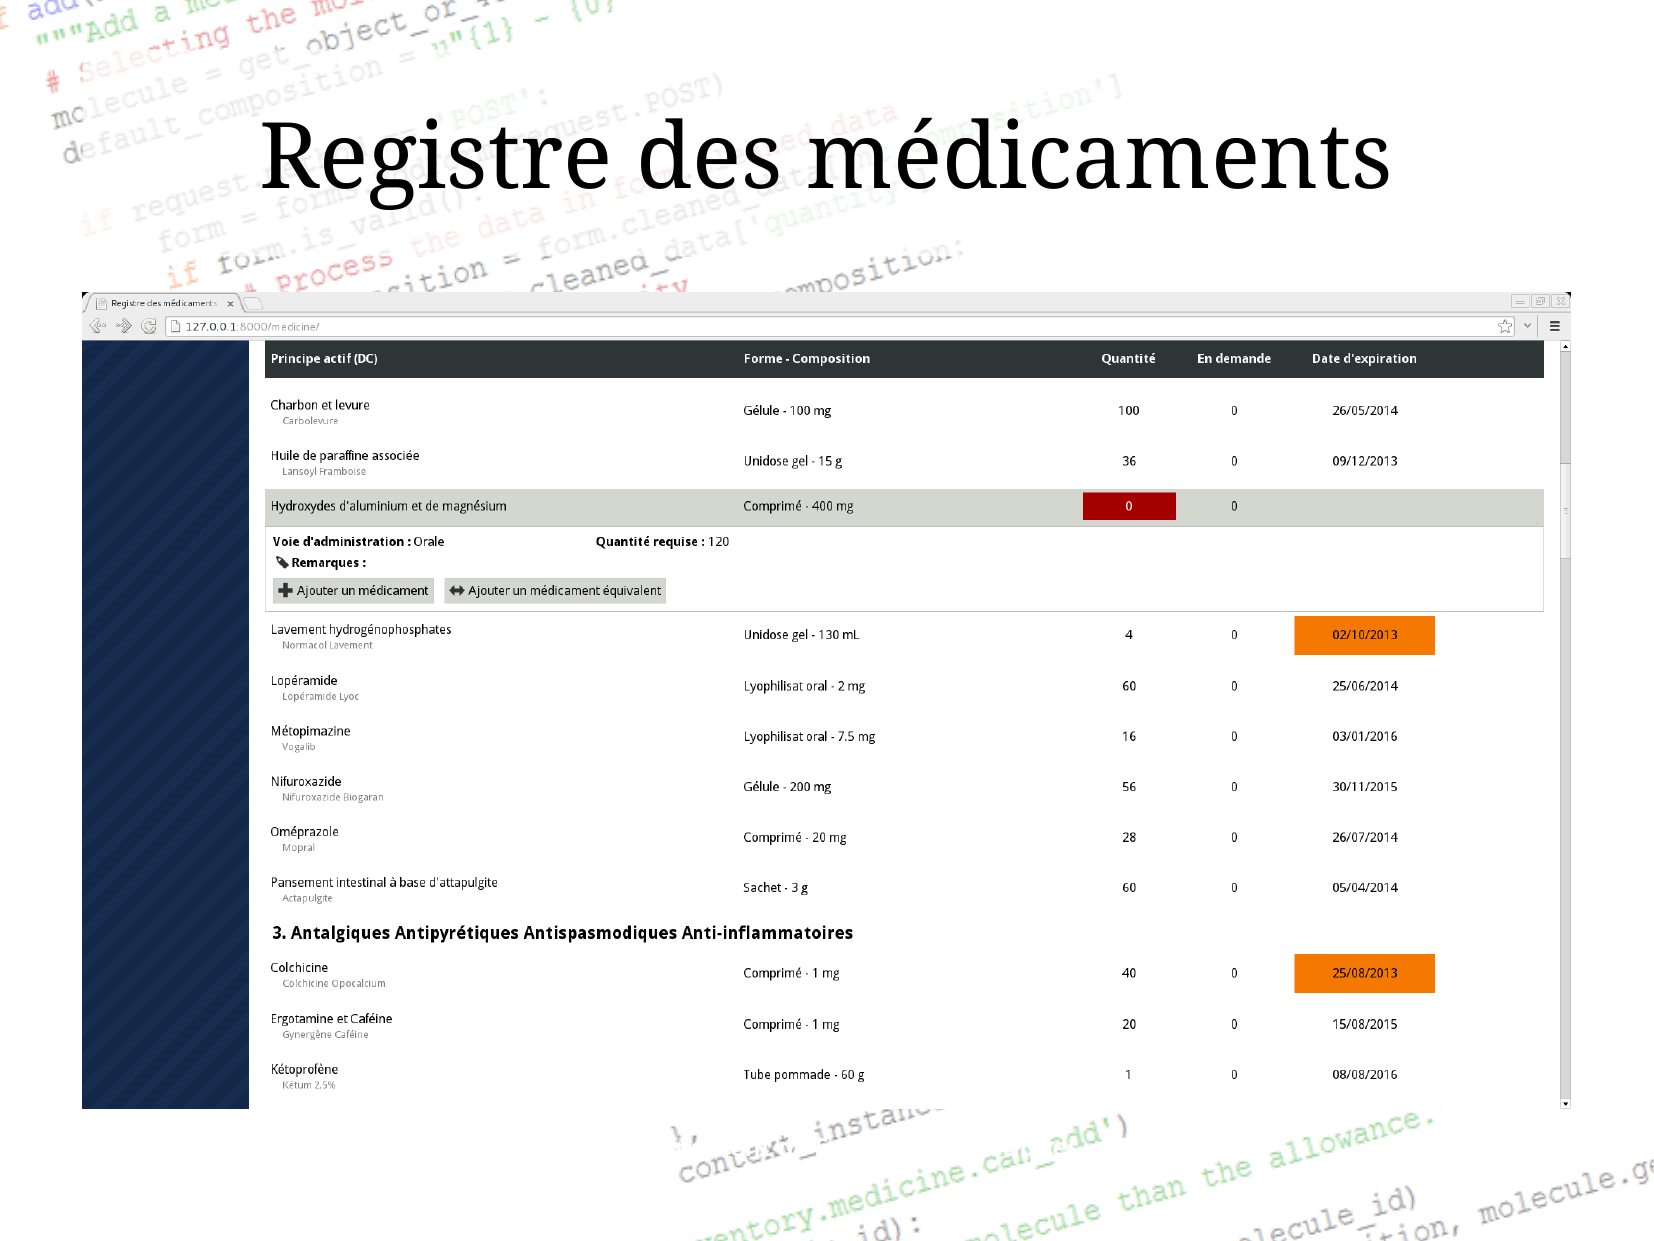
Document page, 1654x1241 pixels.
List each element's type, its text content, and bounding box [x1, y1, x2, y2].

title Registre des médicaments [82, 49, 1571, 257]
picture [0, 0, 1654, 1241]
